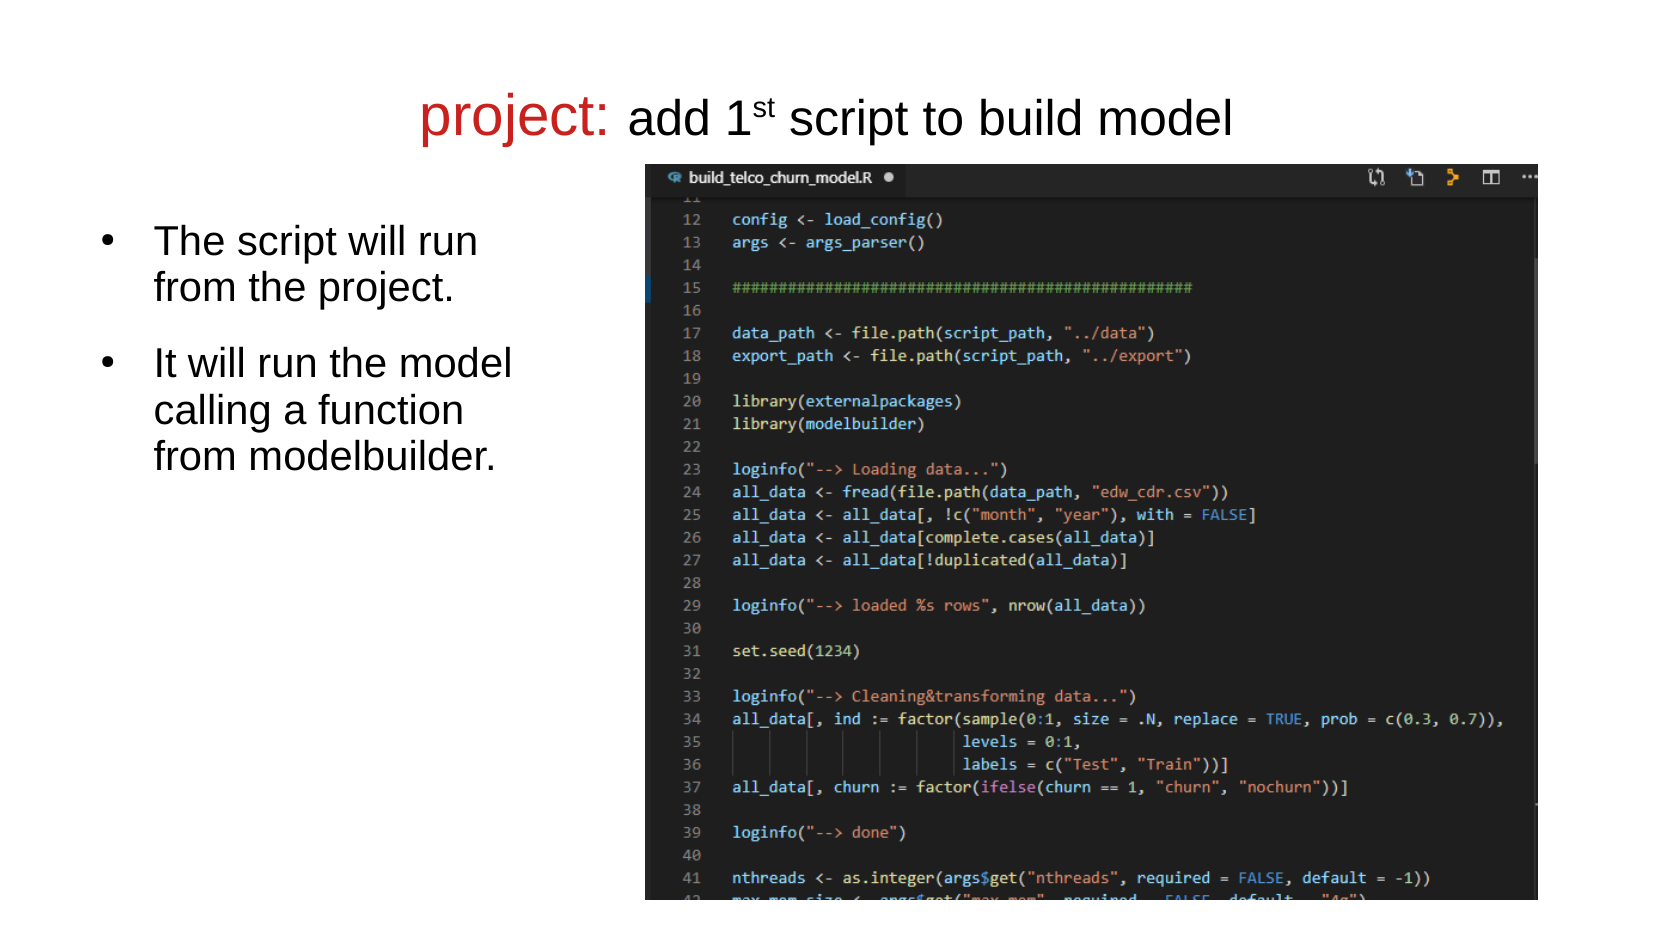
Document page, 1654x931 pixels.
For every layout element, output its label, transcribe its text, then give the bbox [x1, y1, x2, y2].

list The script will run from the project. It will run the model calling a function from modelbuilder. [82, 217, 541, 781]
picture [645, 164, 1538, 901]
title project: add 1st script to build model [82, 37, 1571, 193]
